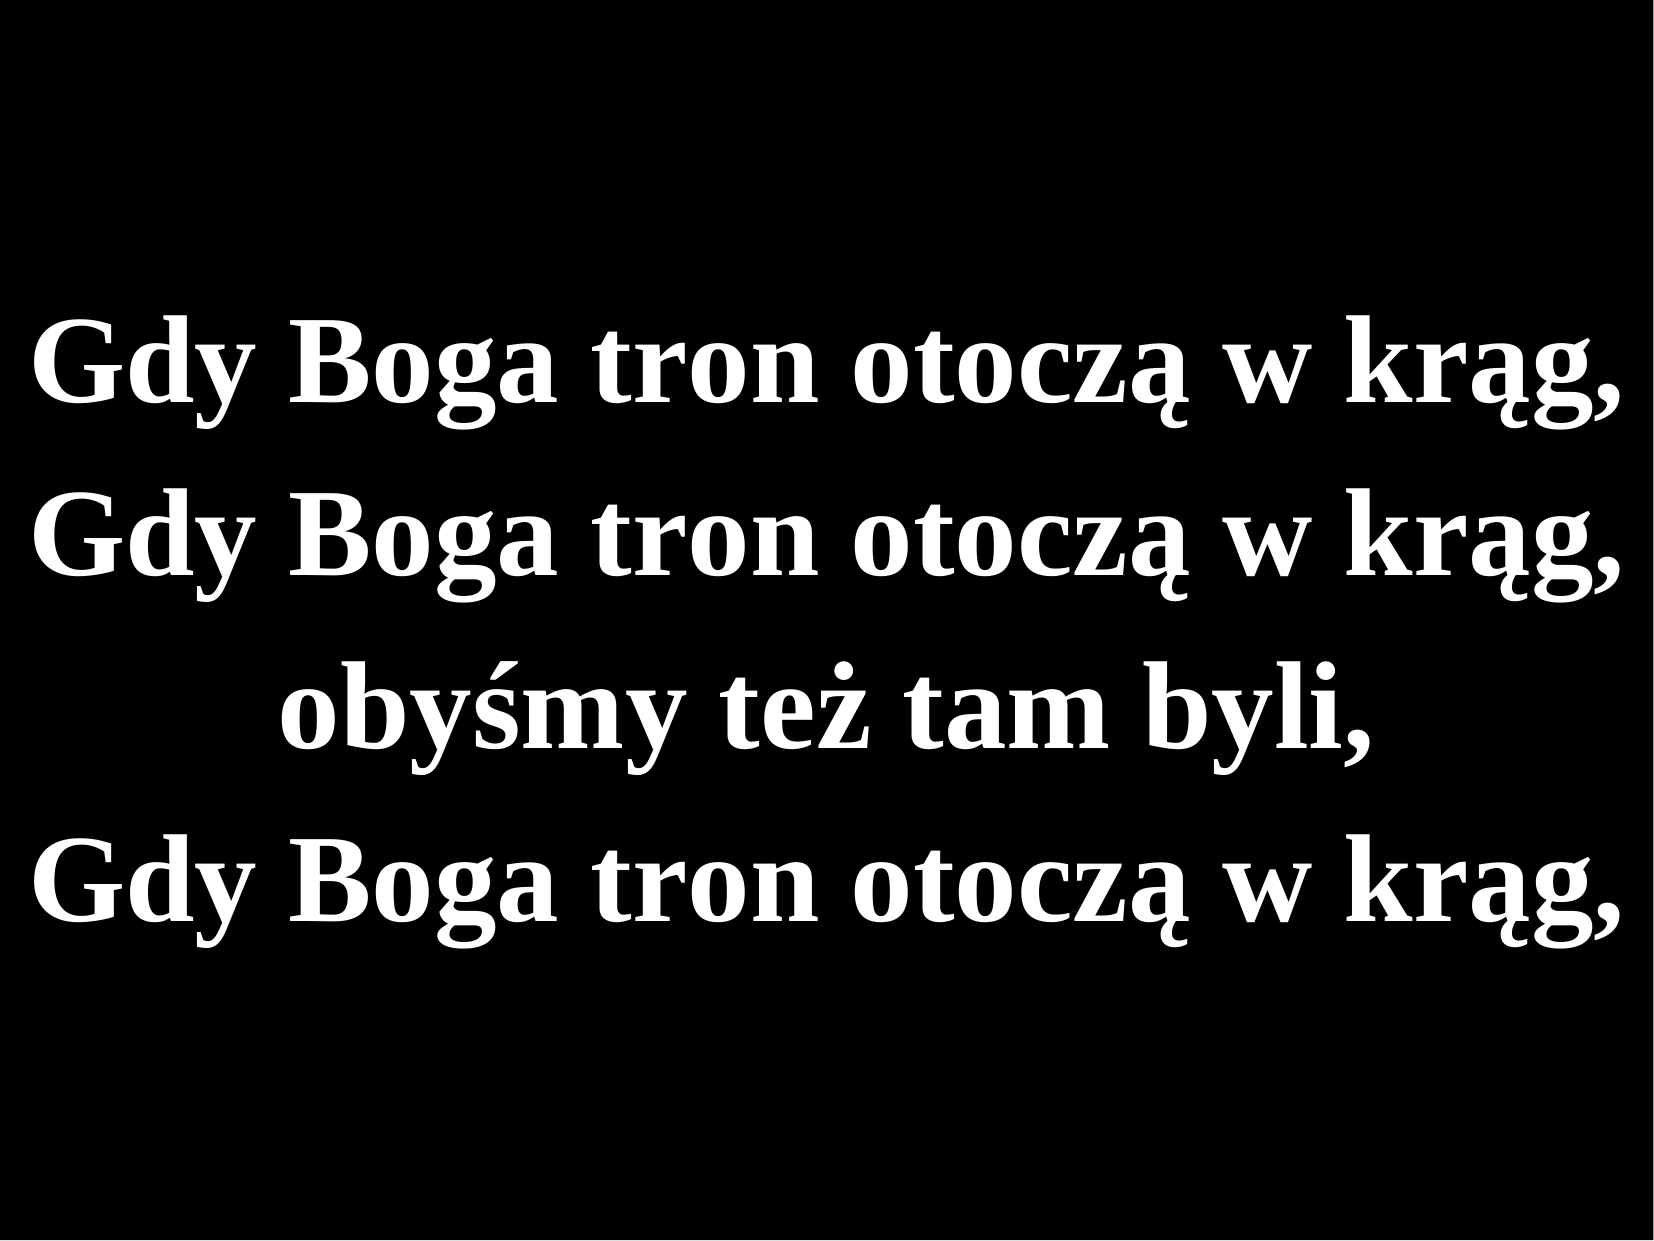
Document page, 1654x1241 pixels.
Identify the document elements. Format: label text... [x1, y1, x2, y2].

title Gdy Boga tron otoczą w krąg, ppp Gdy Boga tron otoczą w krąg, ppp obyśmy też tam byli, ppp Gdy Boga tron otoczą w krąg, [0, 0, 1654, 1241]
